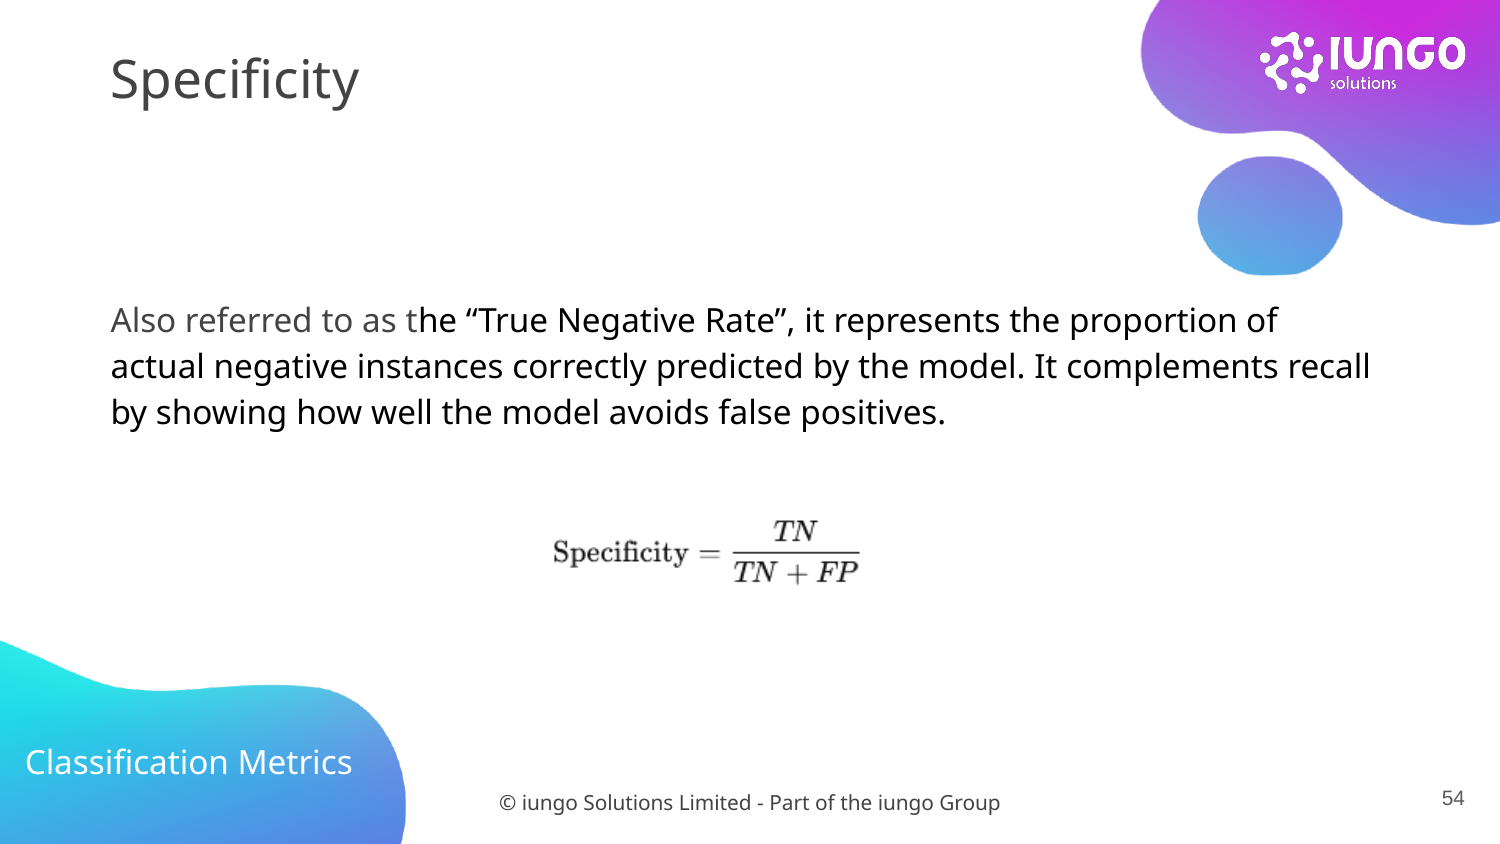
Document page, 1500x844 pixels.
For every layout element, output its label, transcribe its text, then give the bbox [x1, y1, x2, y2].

subtitle Classification Metrics [9, 719, 411, 844]
picture [0, 0, 1500, 844]
list Also referred to as the “True Negative Rate”, it represents the proportion of actual negative instances correctly predicted by the model. It complements recall by showing how well the model avoids false positives. [95, 278, 1390, 456]
title Specificity [95, 30, 1127, 125]
slide_number <number> [1389, 764, 1480, 830]
